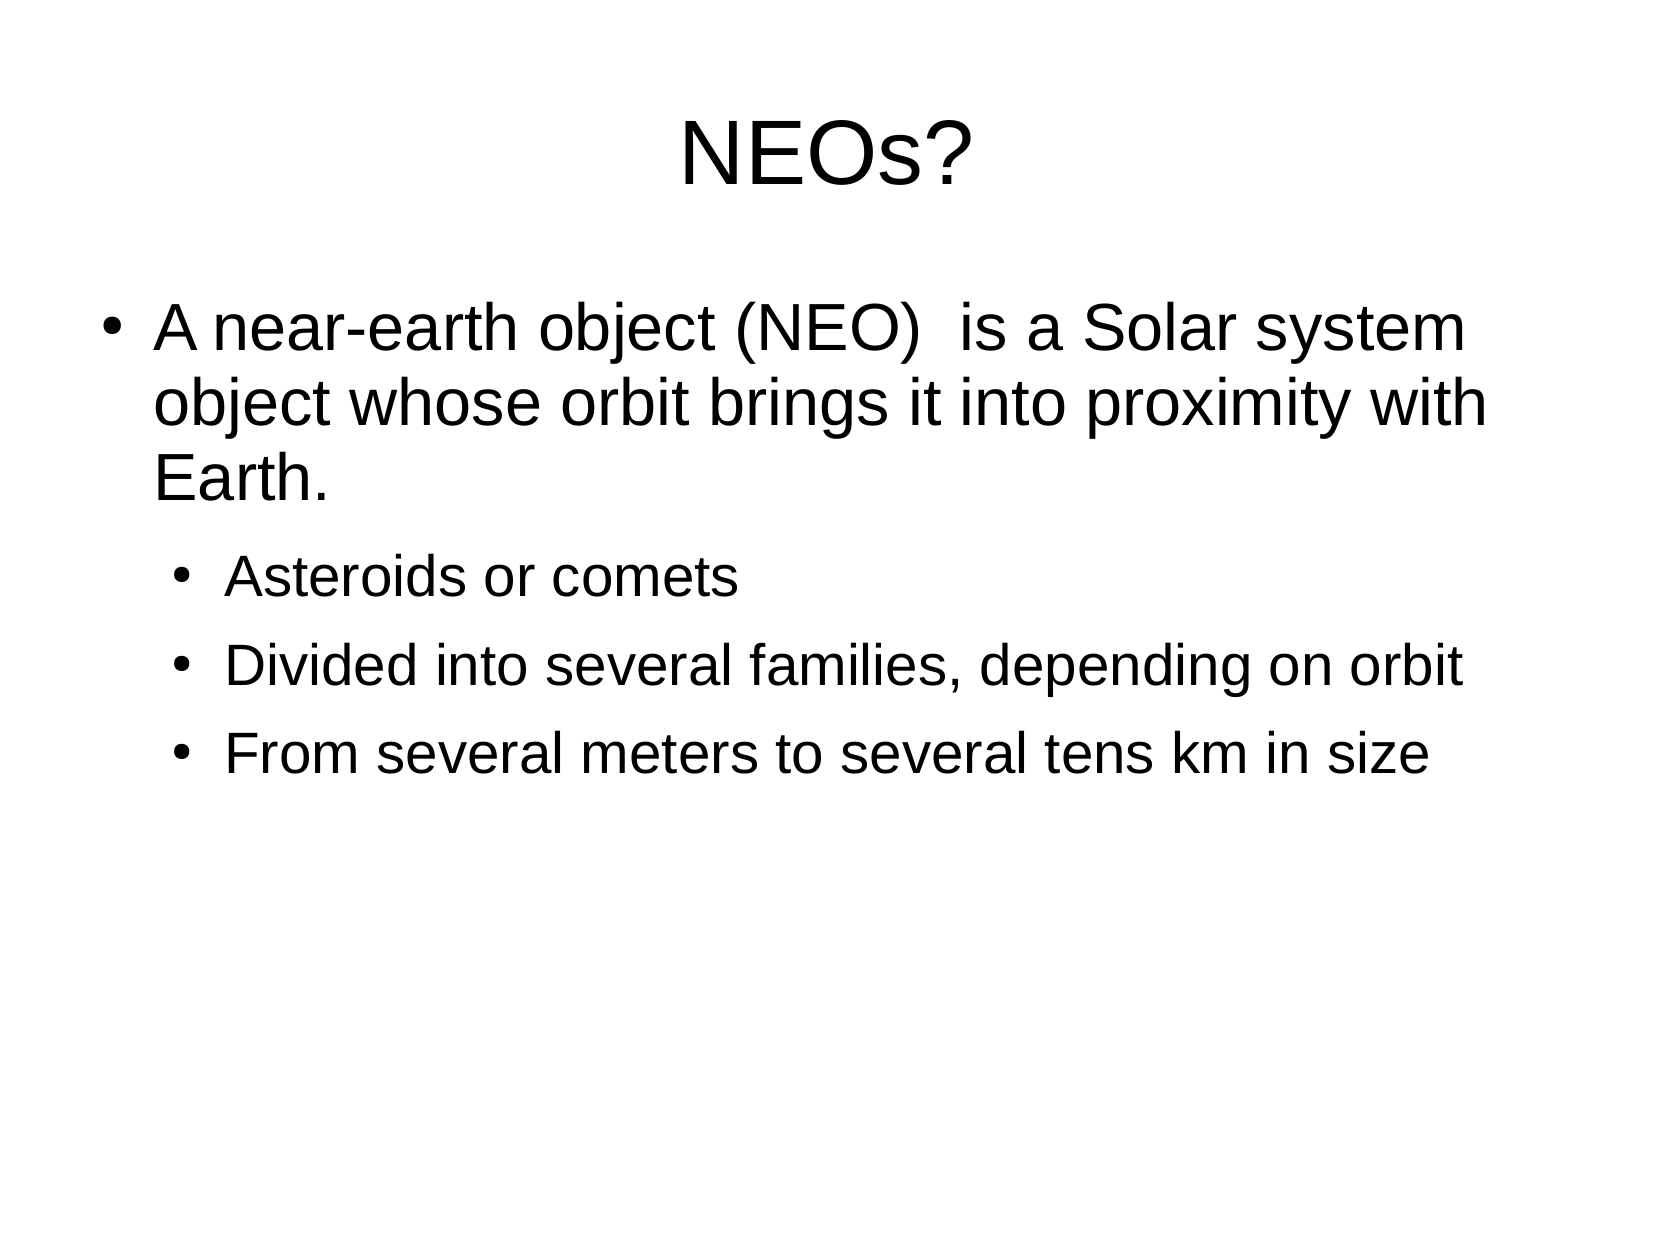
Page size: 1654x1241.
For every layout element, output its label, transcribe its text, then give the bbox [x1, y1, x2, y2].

list A near-earth object (NEO) is a Solar system object whose orbit brings it into proximity with Earth. Asteroids or comets Divided into several families, depending on orbit From several meters to several tens km in size [82, 290, 1571, 1109]
title NEOs? [82, 49, 1571, 257]
